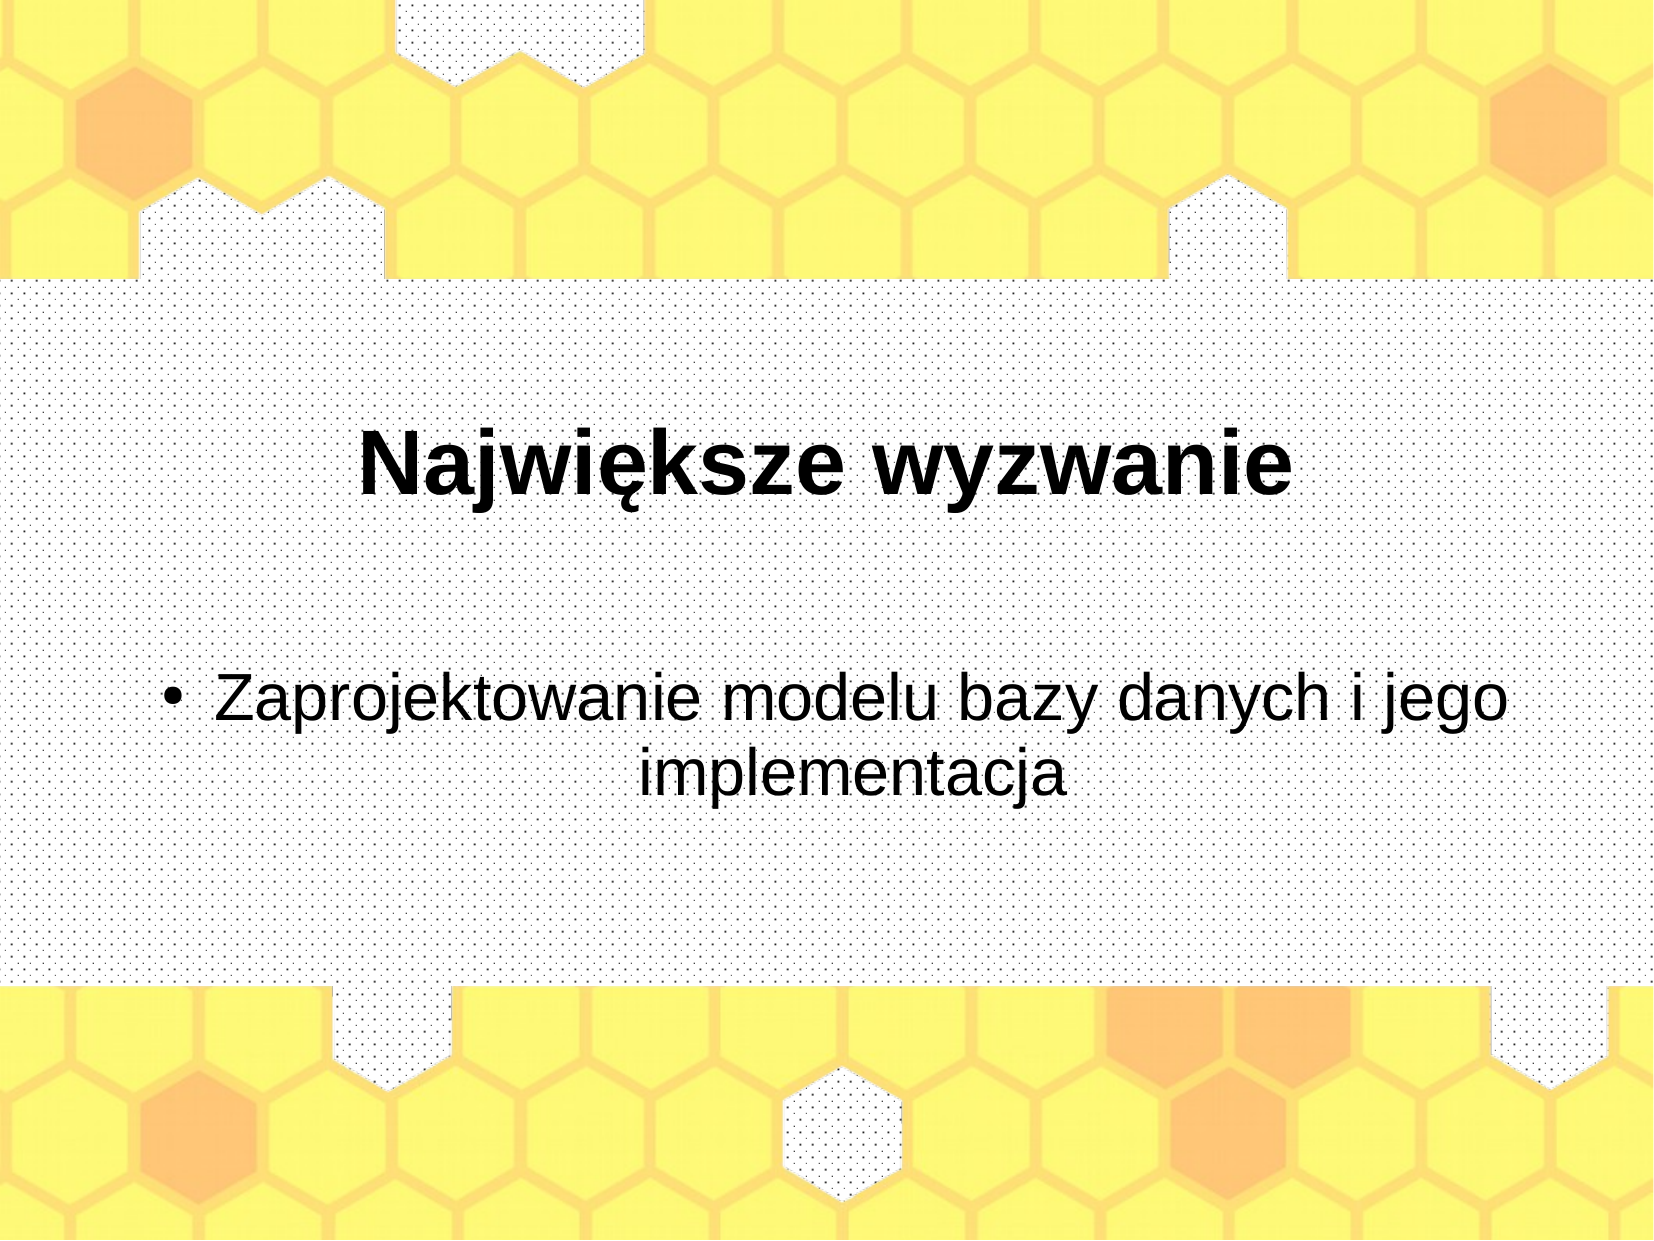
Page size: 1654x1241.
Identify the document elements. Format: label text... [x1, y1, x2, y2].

title Największe wyzwanie [82, 330, 1571, 597]
picture [0, 0, 1654, 1241]
list Zaprojektowanie modelu bazy danych i jego implementacja [82, 660, 1571, 849]
